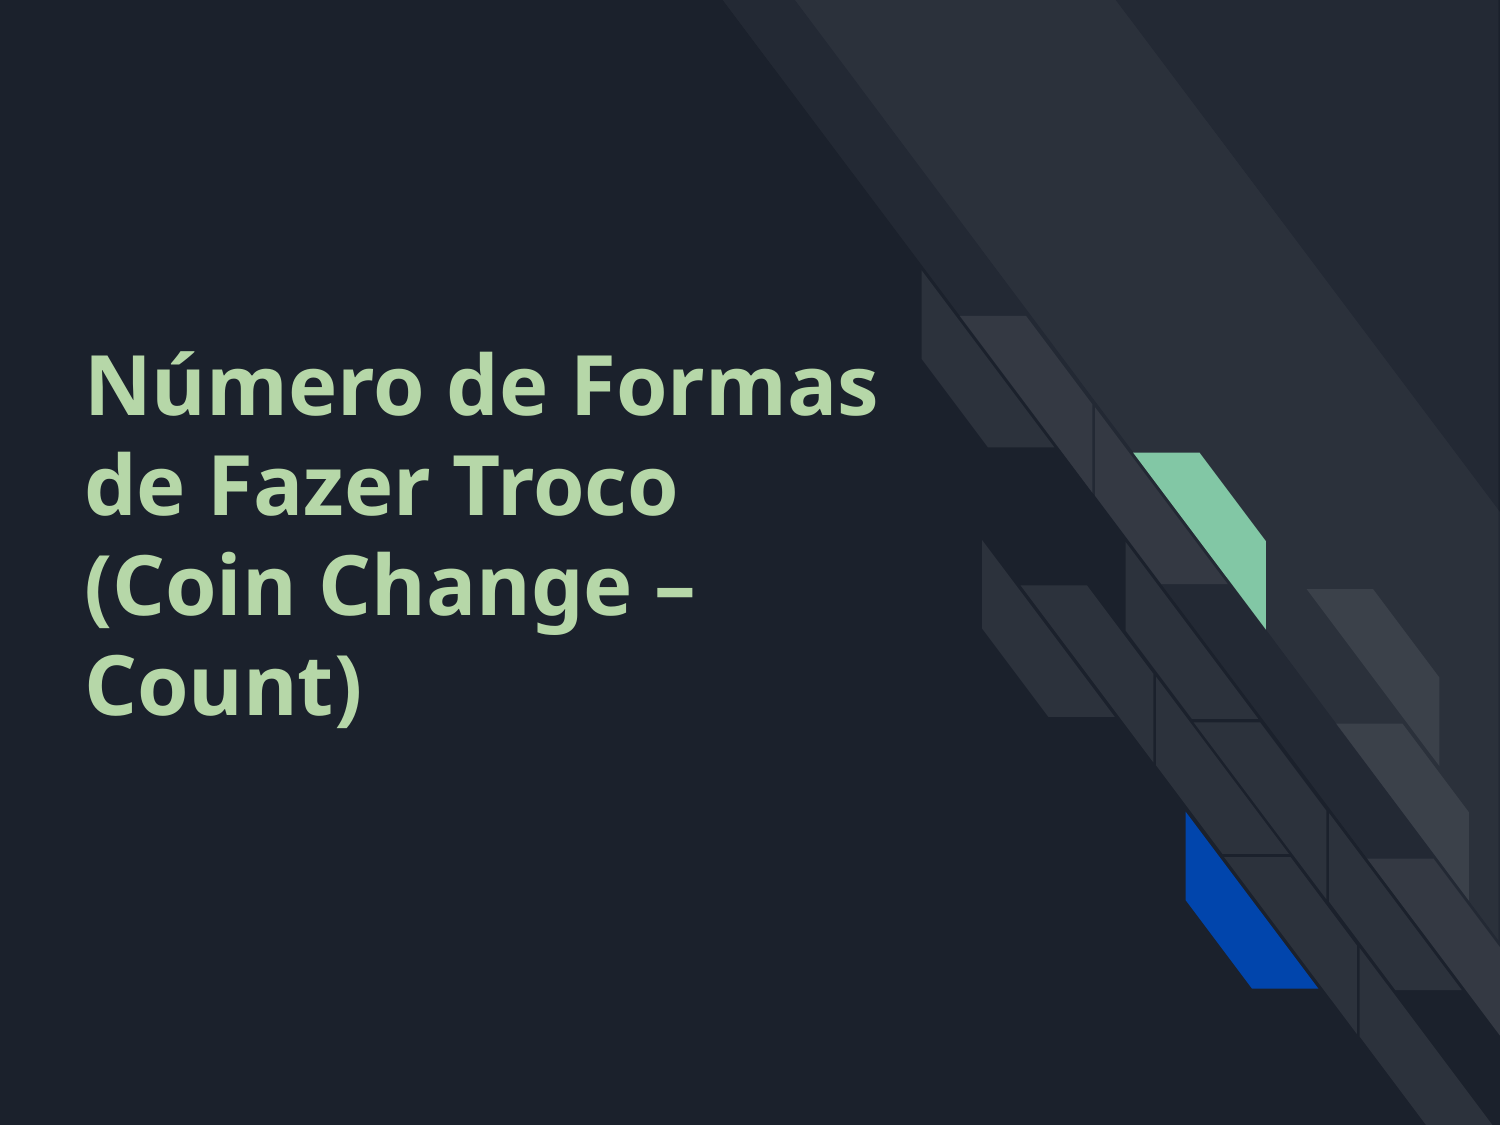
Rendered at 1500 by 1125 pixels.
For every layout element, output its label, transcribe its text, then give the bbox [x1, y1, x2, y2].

title Número de Formas de Fazer Troco (Coin Change – Count) [69, 367, 971, 698]
